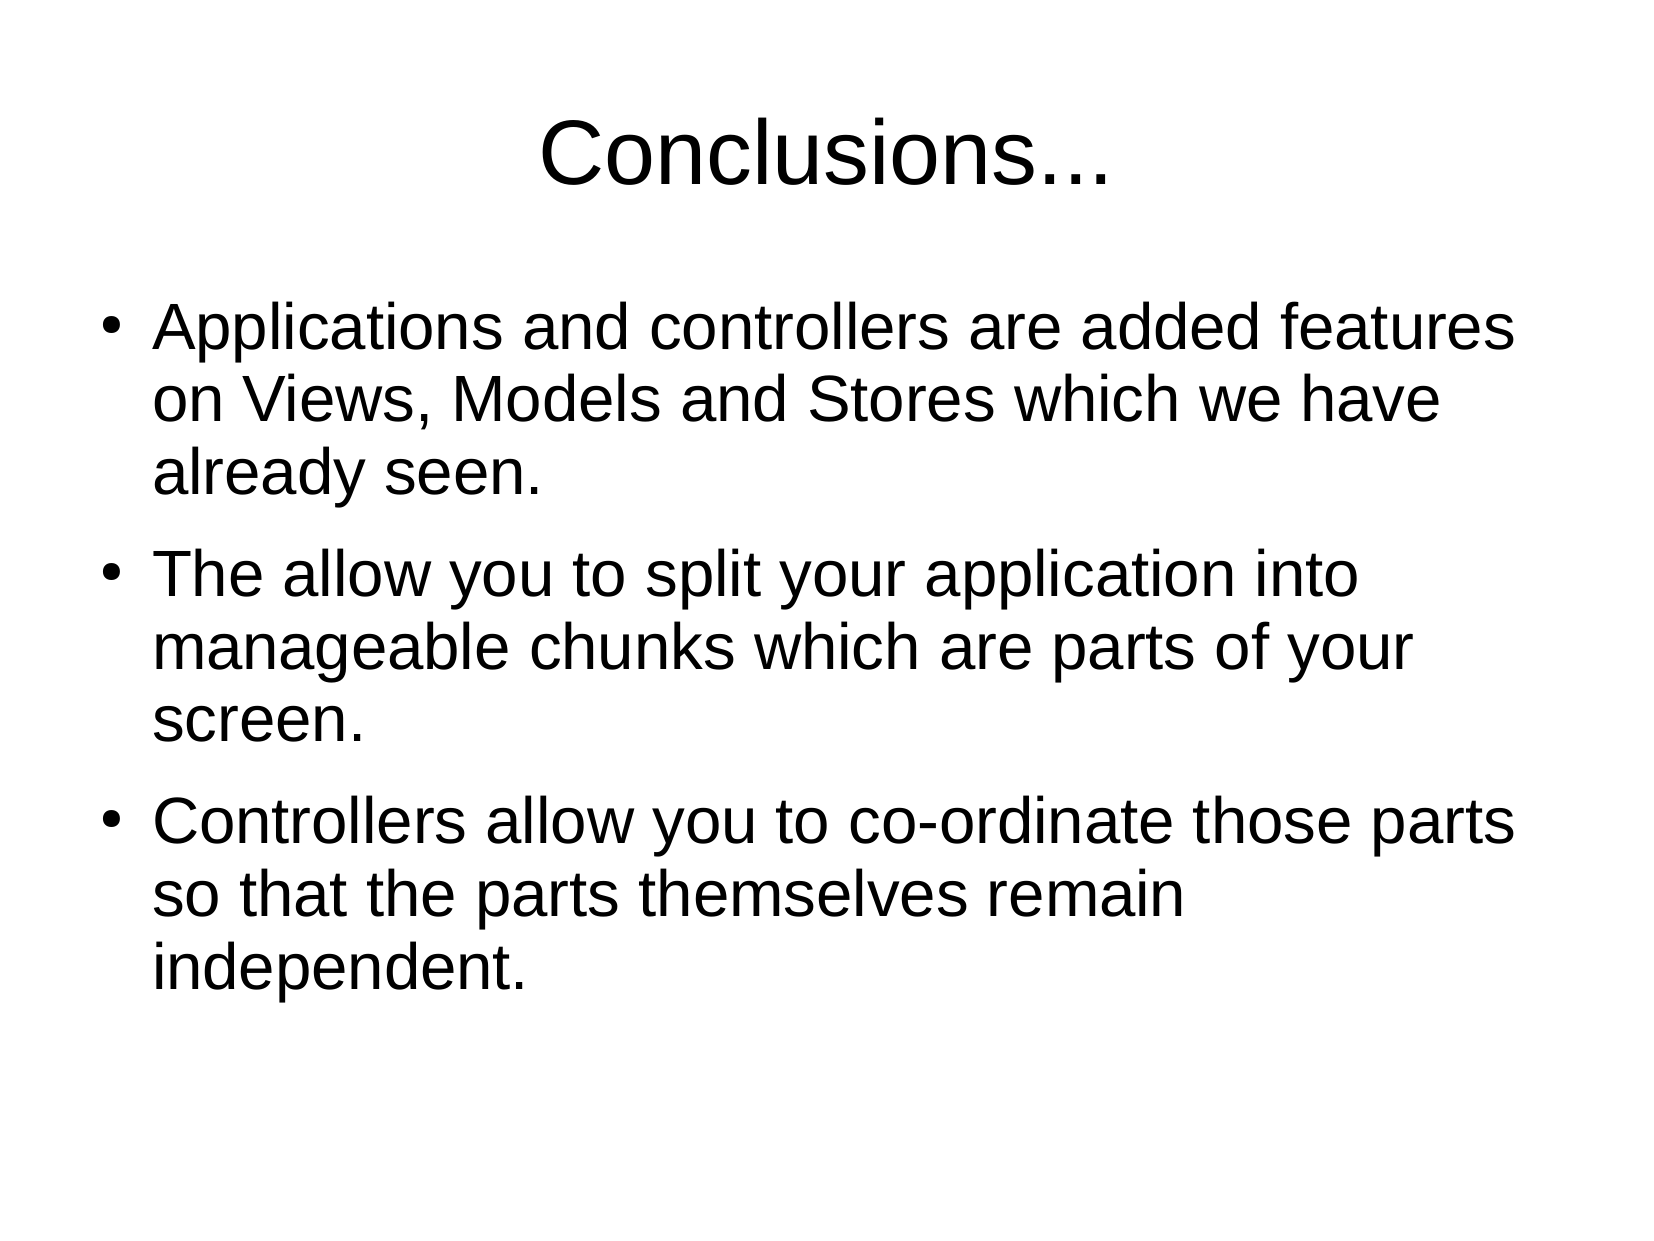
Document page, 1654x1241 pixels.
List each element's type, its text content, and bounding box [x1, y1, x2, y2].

title Conclusions... [82, 49, 1571, 257]
list Applications and controllers are added features on Views, Models and Stores which we have already seen. The allow you to split your application into manageable chunks which are parts of your screen. Controllers allow you to co-ordinate those parts so that the parts themselves remain independent. [82, 290, 1538, 1010]
